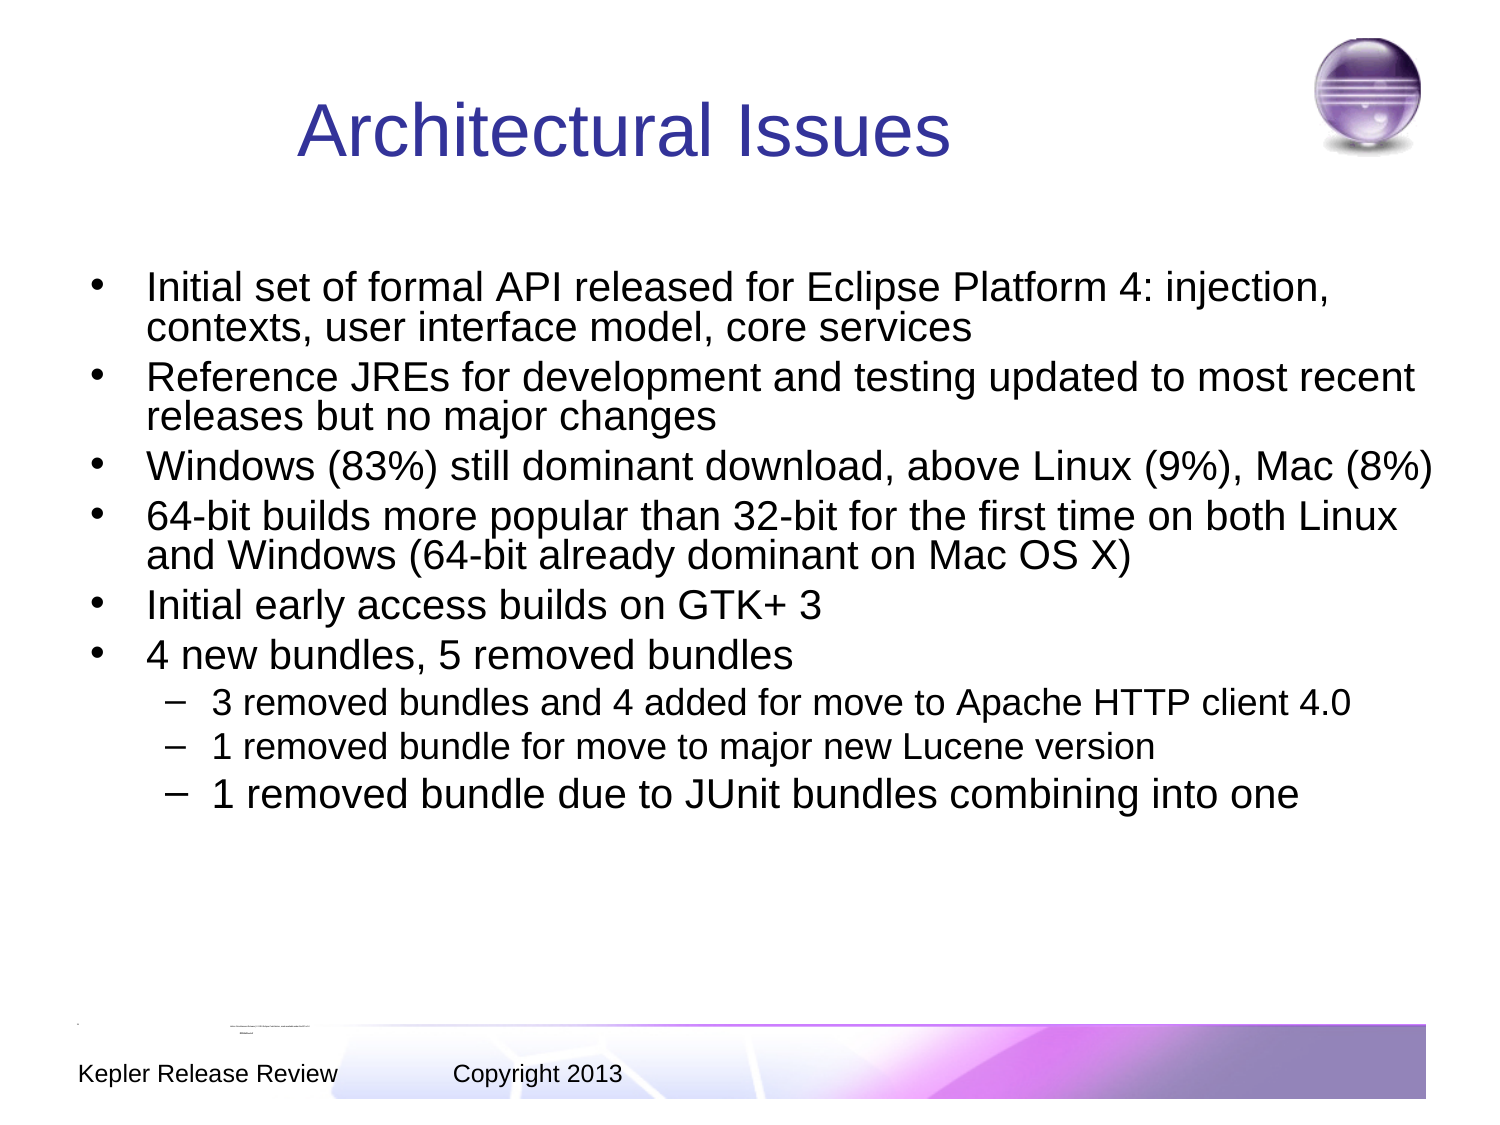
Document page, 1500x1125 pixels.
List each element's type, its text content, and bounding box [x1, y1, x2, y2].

title Architectural Issues [75, 37, 1176, 226]
picture [1307, 37, 1426, 157]
list Initial set of formal API released for Eclipse Platform 4: injection, contexts, user interface model, core services Reference JREs for development and testing updated to most recent releases but no major changes Windows (83%) still dominant download, above Linux (9%), Mac (8%) 64-bit builds more popular than 32-bit for the first time on both Linux and Windows (64-bit already dominant on Mac OS X) Initial early access builds on GTK+ 3 4 new bundles, 5 removed bundles 3 removed bundles and 4 added for move to Apache HTTP client 4.0 1 removed bundle for move to major new Lucene version 1 removed bundle due to JUnit bundles combining into one [75, 262, 1463, 1006]
picture [225, 1024, 1426, 1099]
